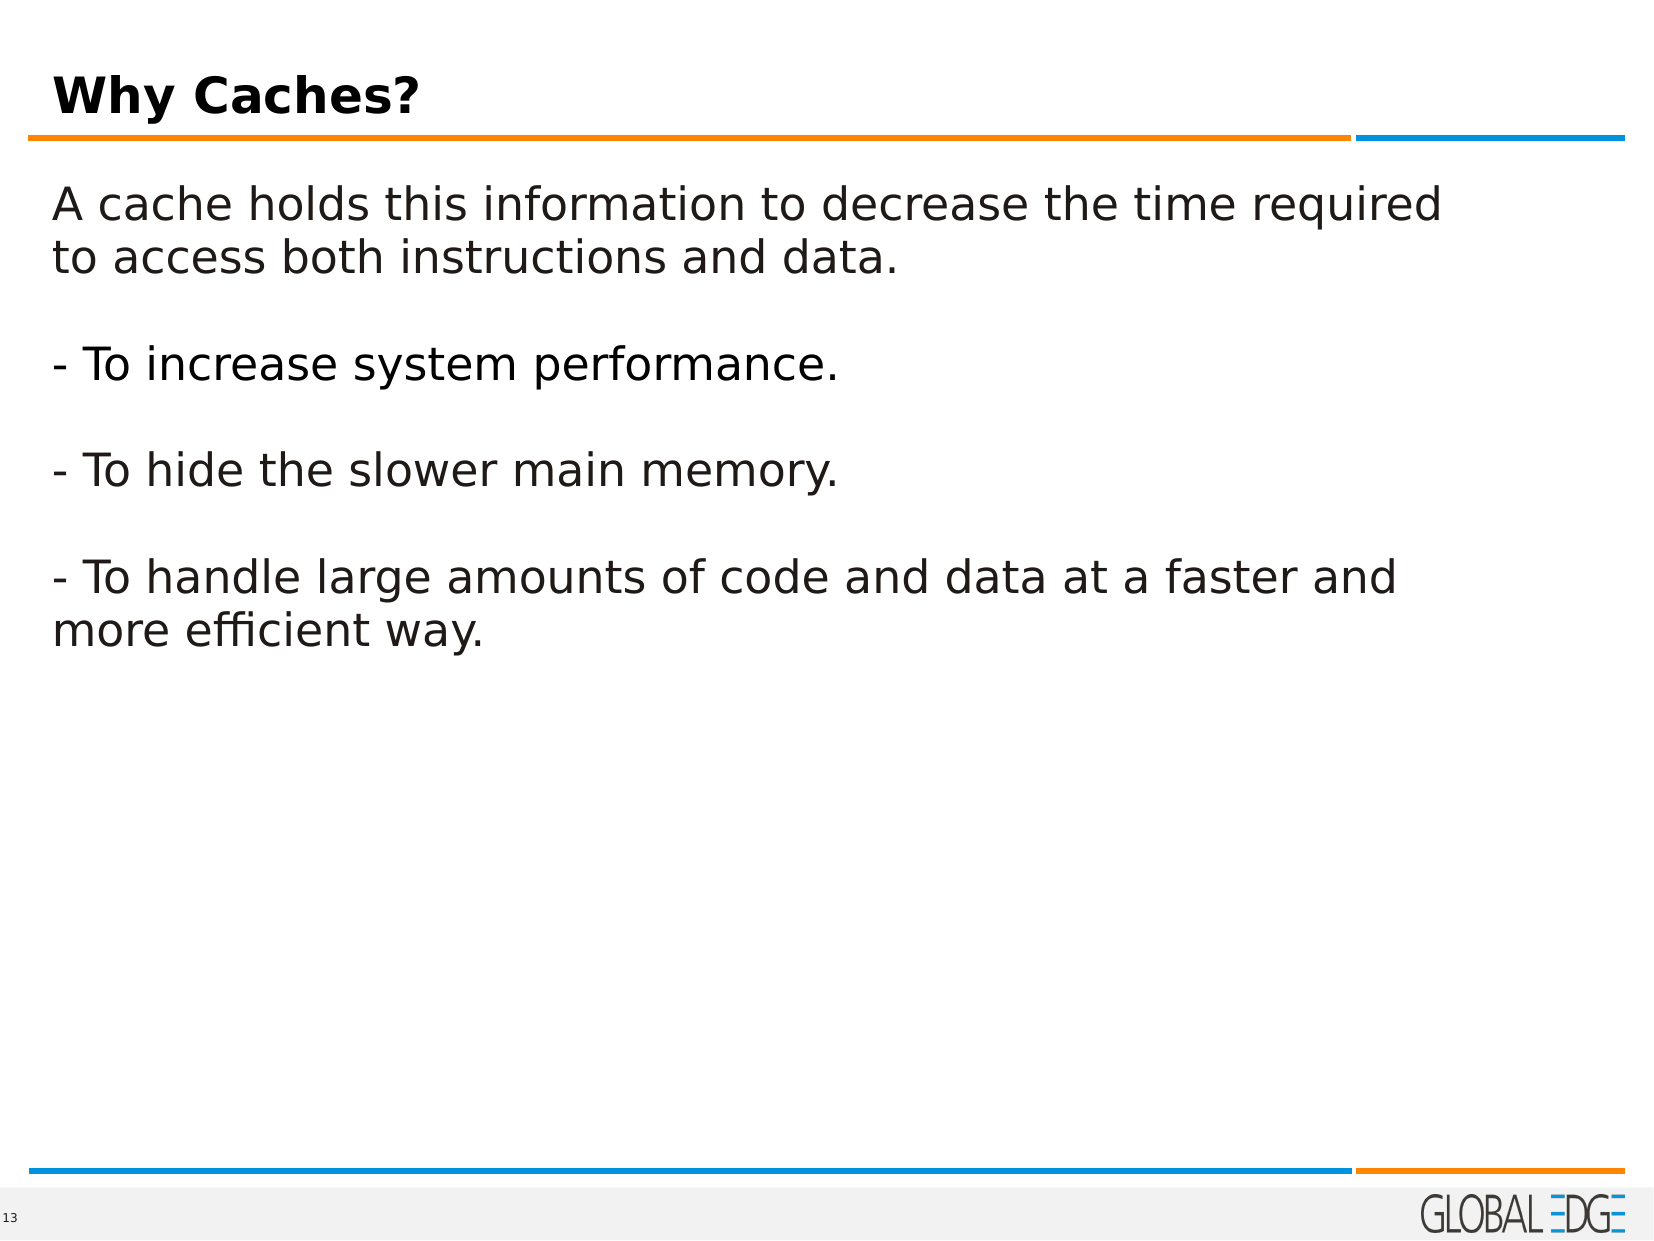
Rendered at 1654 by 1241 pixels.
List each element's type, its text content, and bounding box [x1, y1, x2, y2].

text_box 13 [2, 1210, 18, 1226]
picture [1421, 1194, 1625, 1233]
text_box Why Caches? [52, 66, 423, 126]
text_box [0, 1187, 1654, 1241]
text_box A cache holds this information to decrease the time required to access both instructions and data. - To increase system performance. - To hide the slower main memory. - To handle large amounts of code and data at a faster and more efficient way. [51, 177, 1536, 711]
